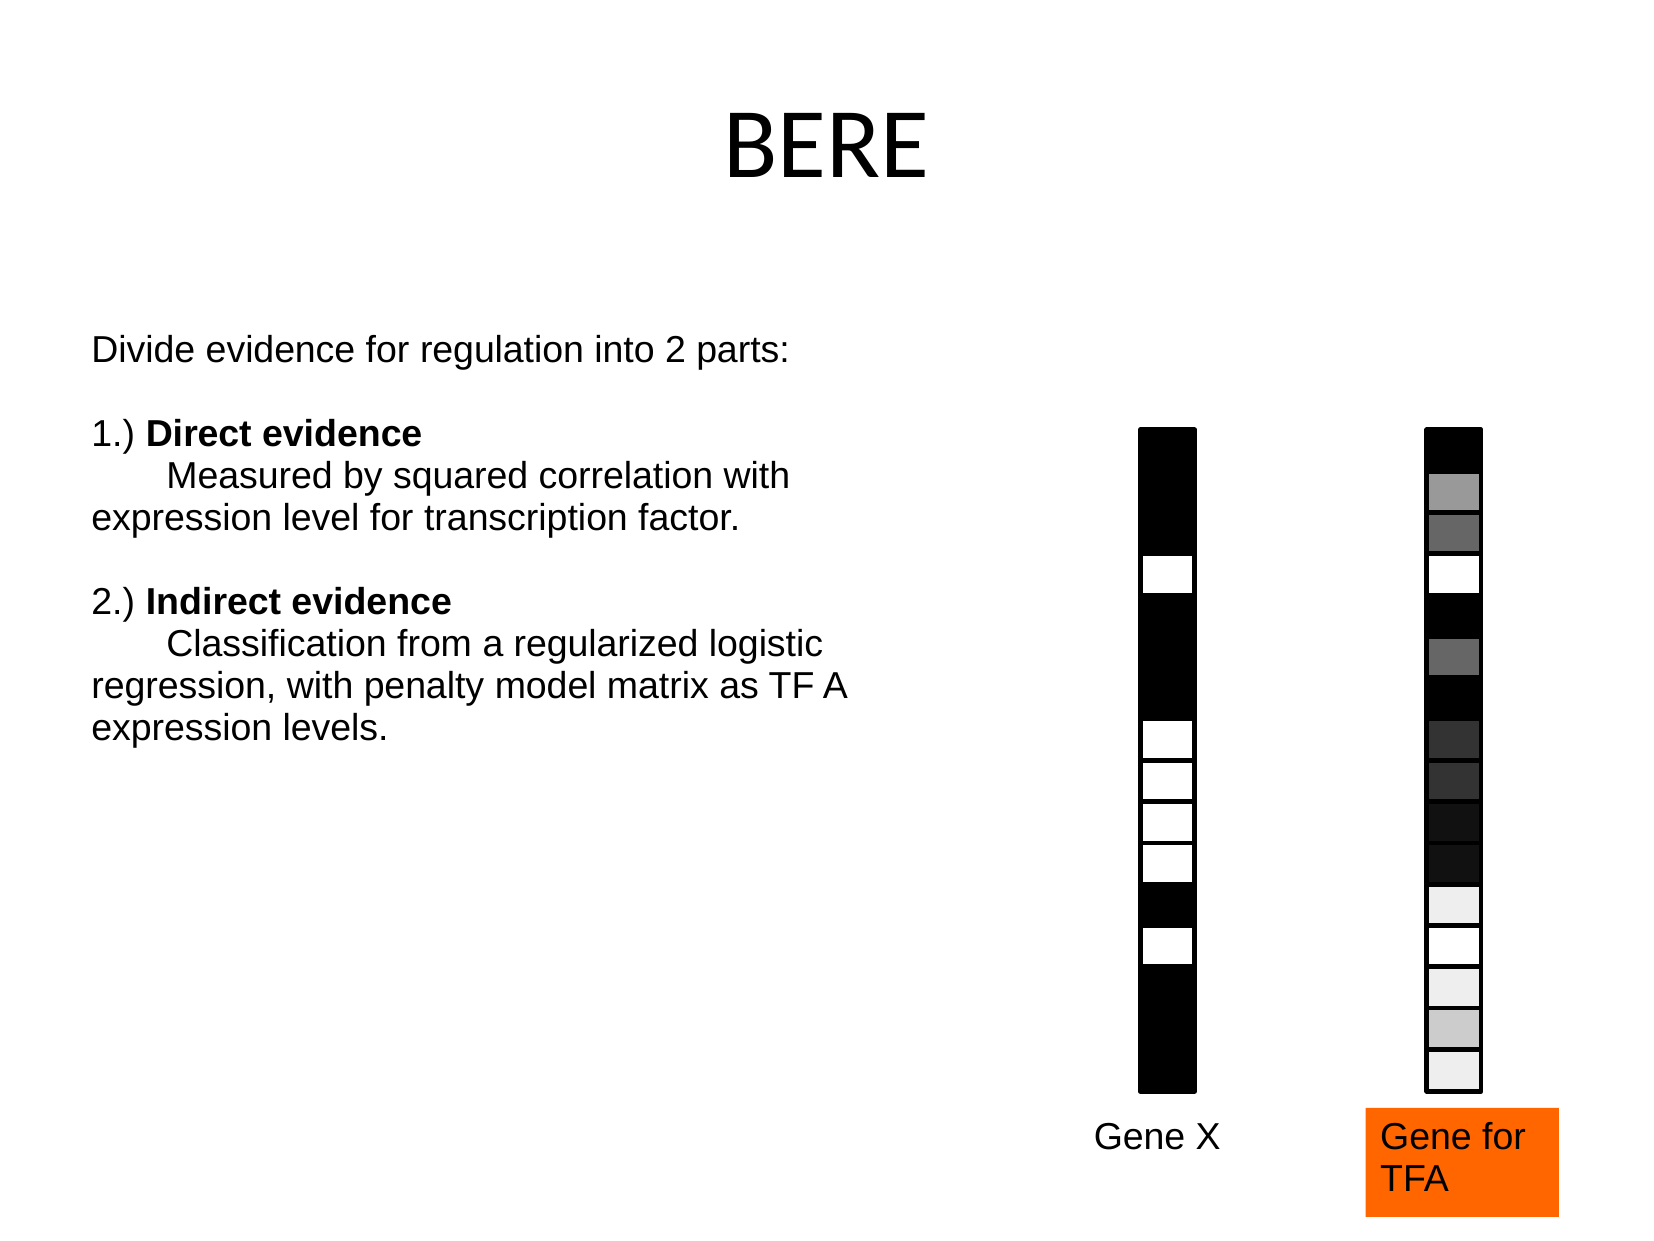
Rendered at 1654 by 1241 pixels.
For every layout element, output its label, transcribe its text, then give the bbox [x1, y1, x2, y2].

text_box Gene for TFA [1365, 1107, 1559, 1217]
title BERE [82, 49, 1571, 257]
text_box Divide evidence for regulation into 2 parts: 1.) Direct evidence Measured by squared correlation with expression level for transcription factor. 2.) Indirect evidence Classification from a regularized logistic regression, with penalty model matrix as TF A expression levels. [76, 321, 988, 847]
text_box [1426, 429, 1481, 1092]
text_box Gene X [1078, 1107, 1252, 1175]
text_box [1140, 429, 1195, 1092]
